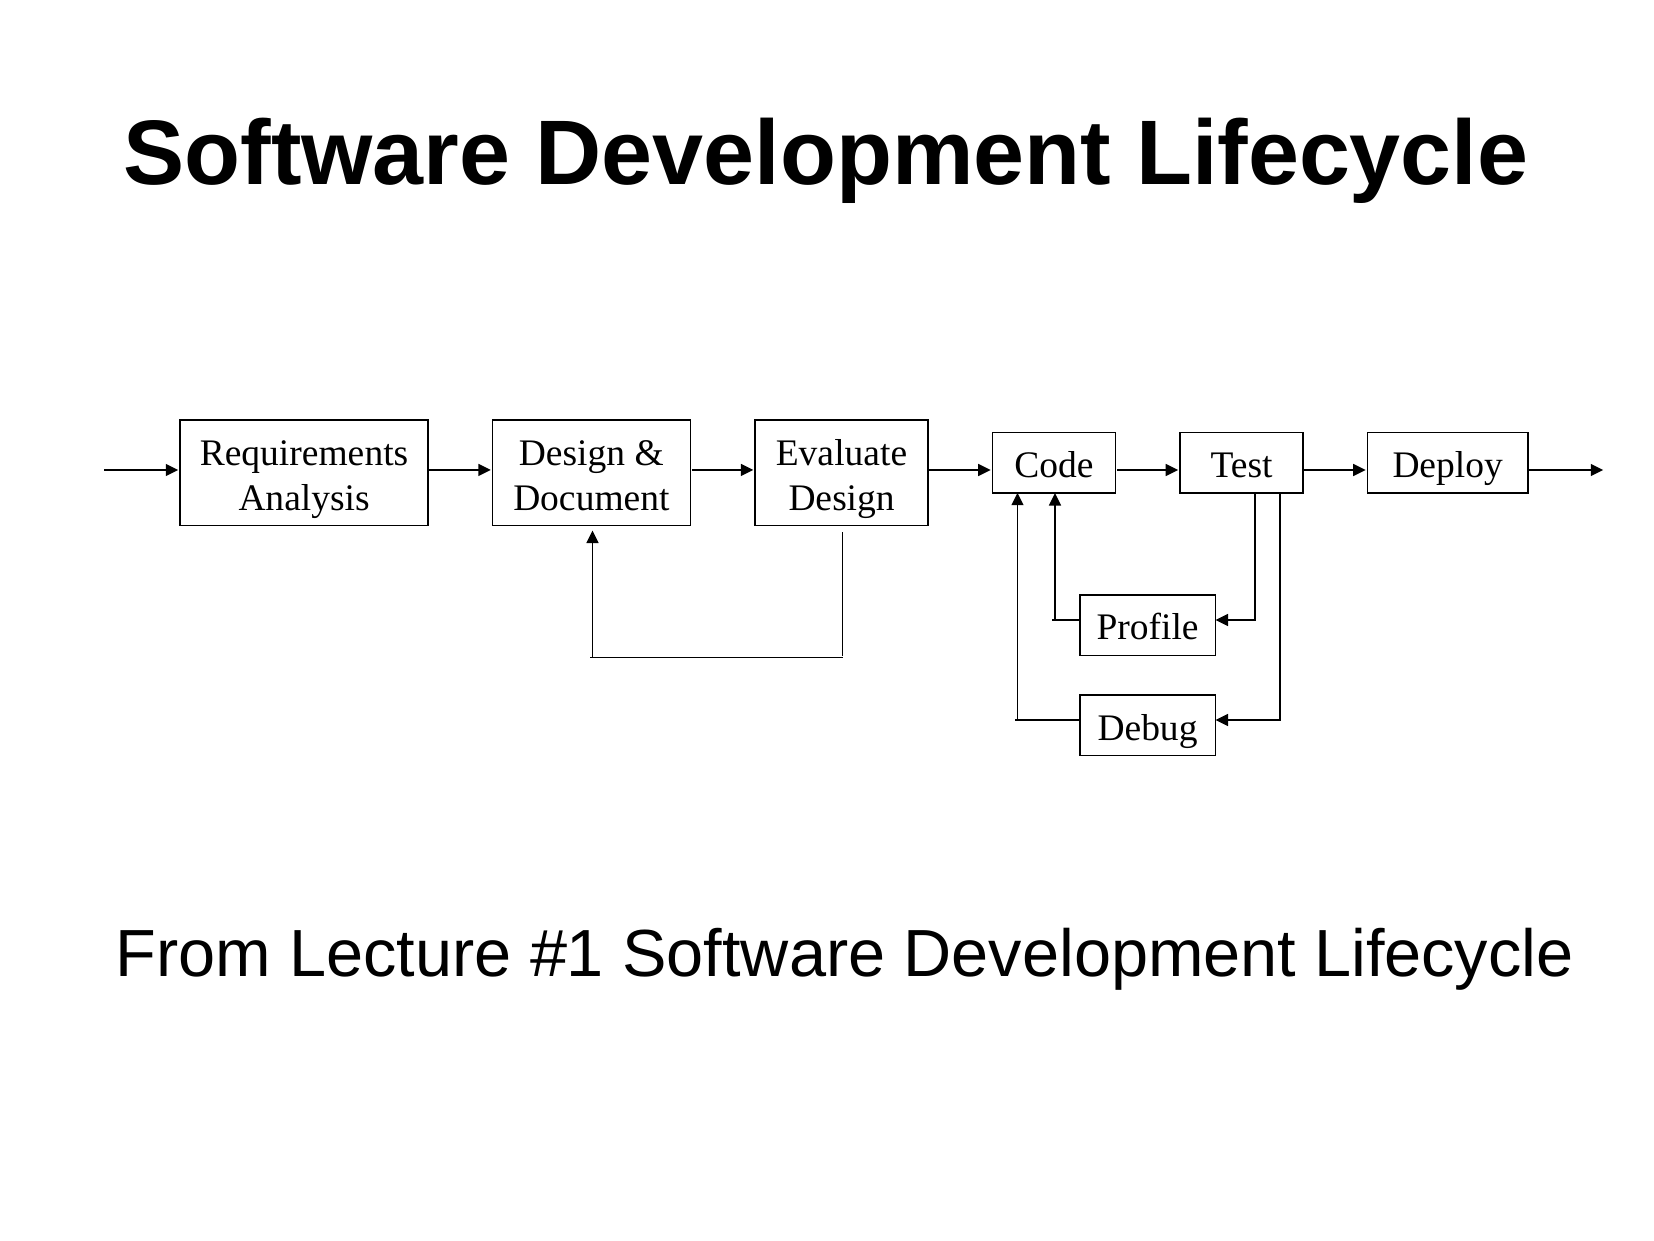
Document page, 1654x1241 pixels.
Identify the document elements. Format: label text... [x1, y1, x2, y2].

title Software Development Lifecycle [82, 49, 1571, 257]
text_box Test [1179, 432, 1304, 493]
text_box Code [992, 432, 1116, 493]
text_box Evaluate Design [755, 419, 929, 526]
text_box Debug [1079, 694, 1216, 756]
list From Lecture #1 Software Development Lifecycle [45, 915, 1654, 1241]
text_box Profile [1079, 594, 1216, 656]
text_box Requirements Analysis [180, 419, 429, 526]
text_box Design & Document [492, 419, 691, 526]
text_box Deploy [1367, 432, 1529, 493]
